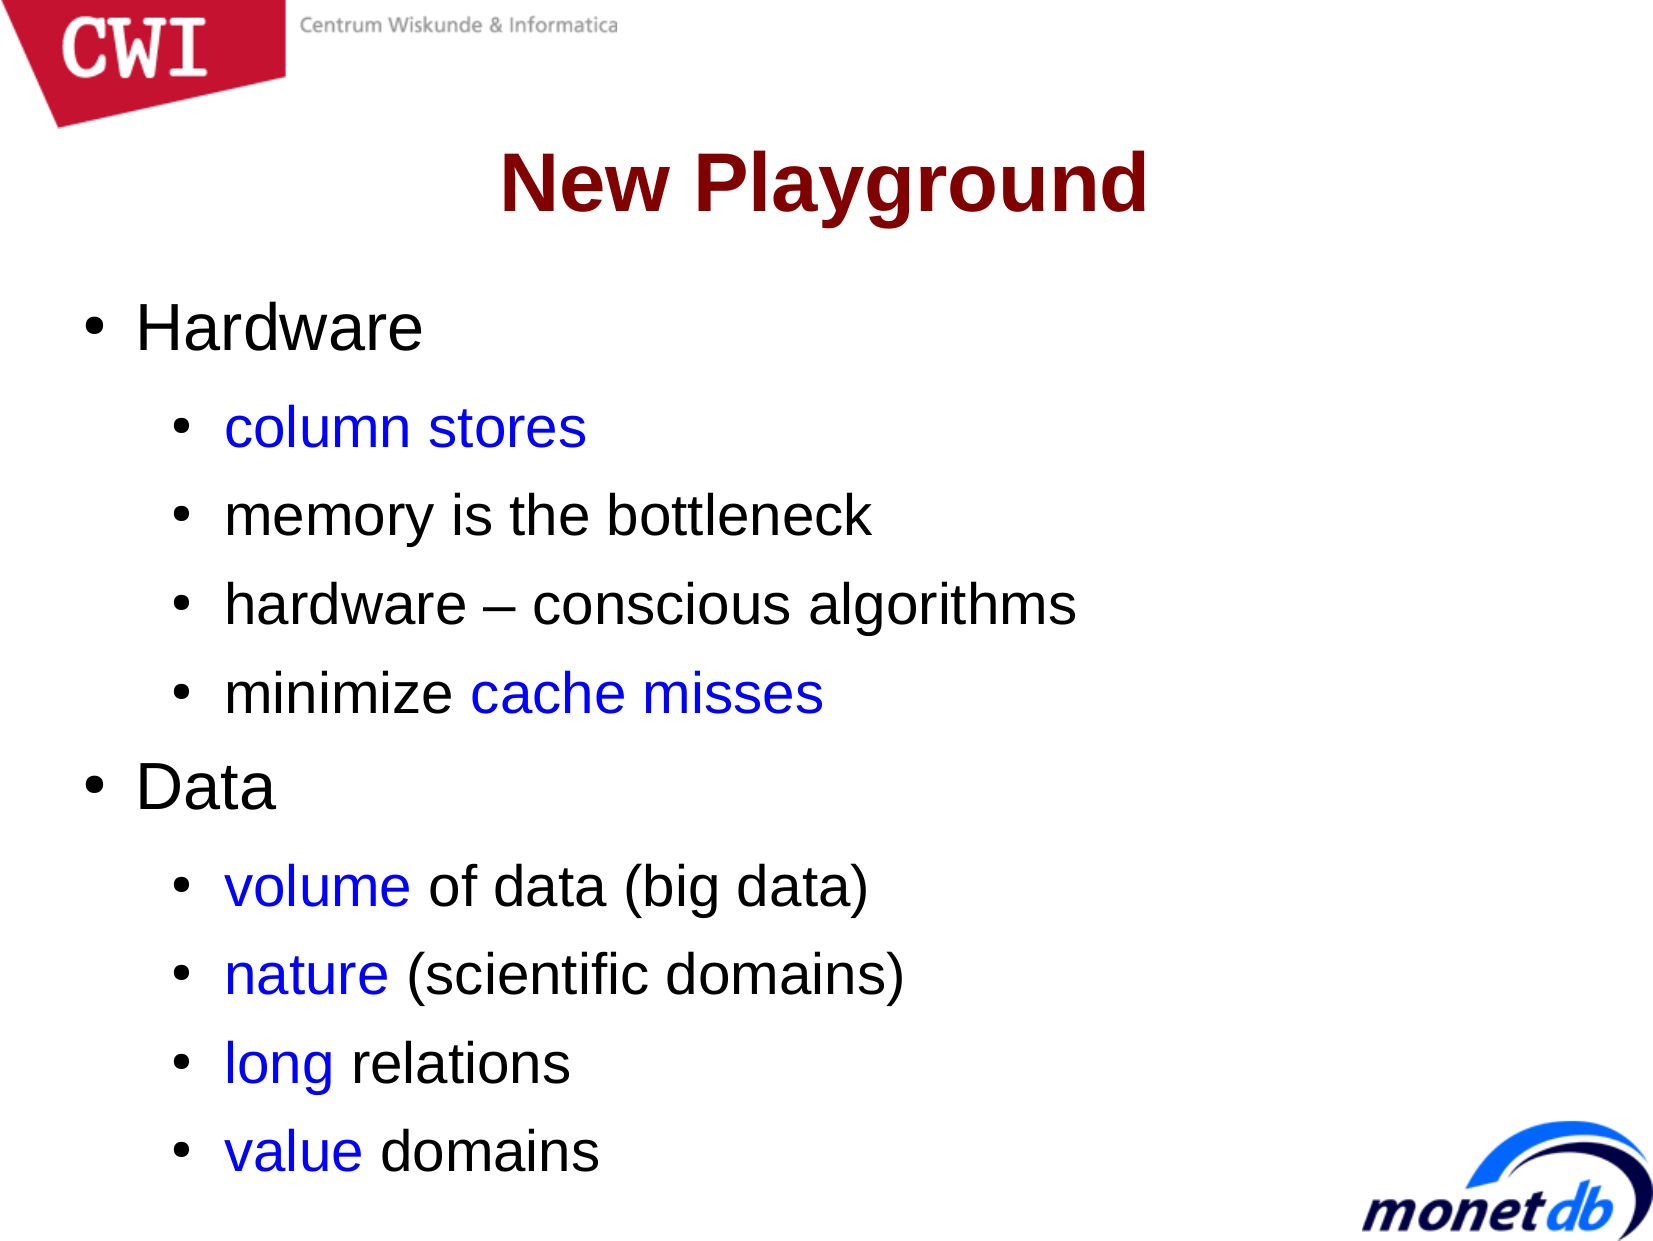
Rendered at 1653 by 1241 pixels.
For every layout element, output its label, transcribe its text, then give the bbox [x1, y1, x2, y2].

list Hardware column stores memory is the bottleneck hardware – conscious algorithms minimize cache misses Data volume of data (big data) nature (scientific domains) long relations value domains [82, 290, 1571, 1201]
picture [0, 0, 691, 129]
picture [1362, 1118, 1653, 1241]
title New Playground [37, 78, 1613, 287]
